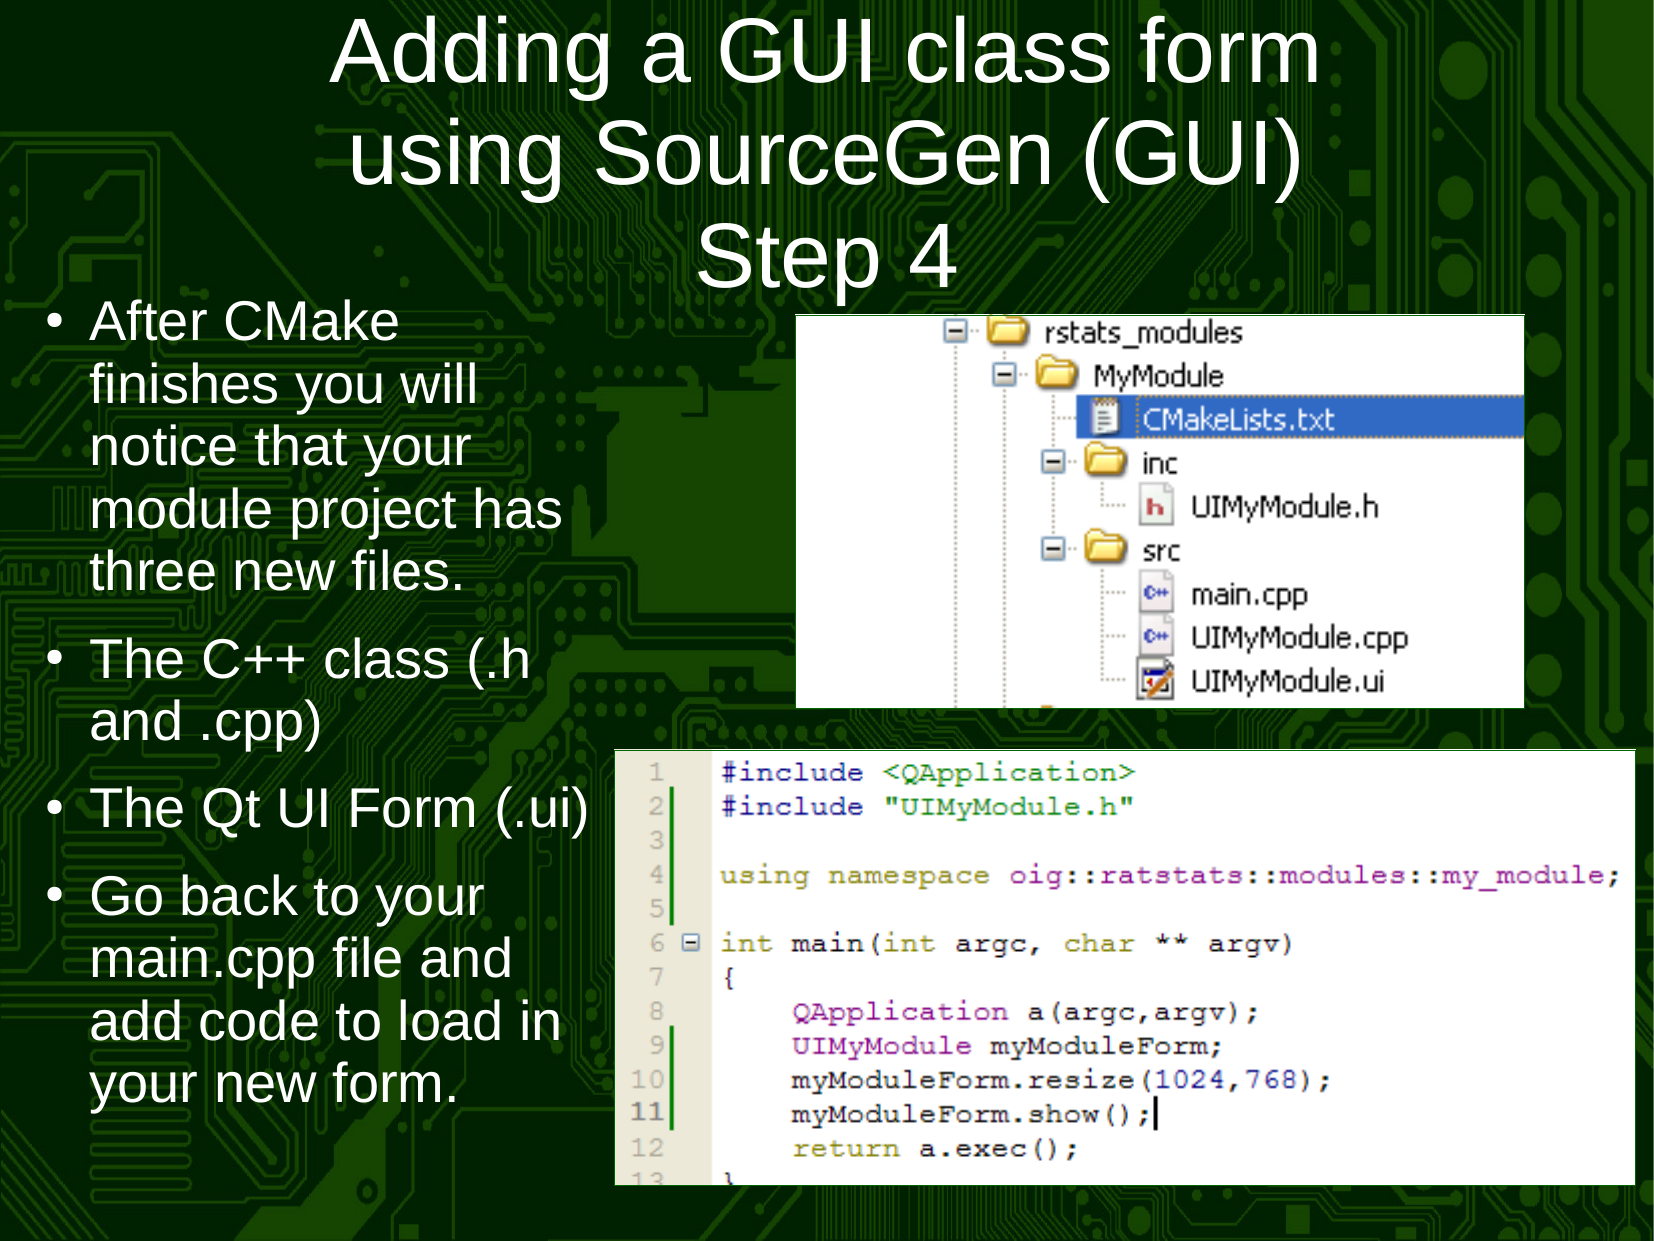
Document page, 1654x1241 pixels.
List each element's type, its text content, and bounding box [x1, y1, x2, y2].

list After CMake finishes you will notice that your module project has three new files. The C++ class (.h and .cpp) The Qt UI Form (.ui) Go back to your main.cpp file and add code to load in your new form. [30, 290, 601, 1156]
picture [0, 0, 1654, 1241]
title Adding a GUI class form using SourceGen (GUI) Step 4 [82, 0, 1571, 307]
